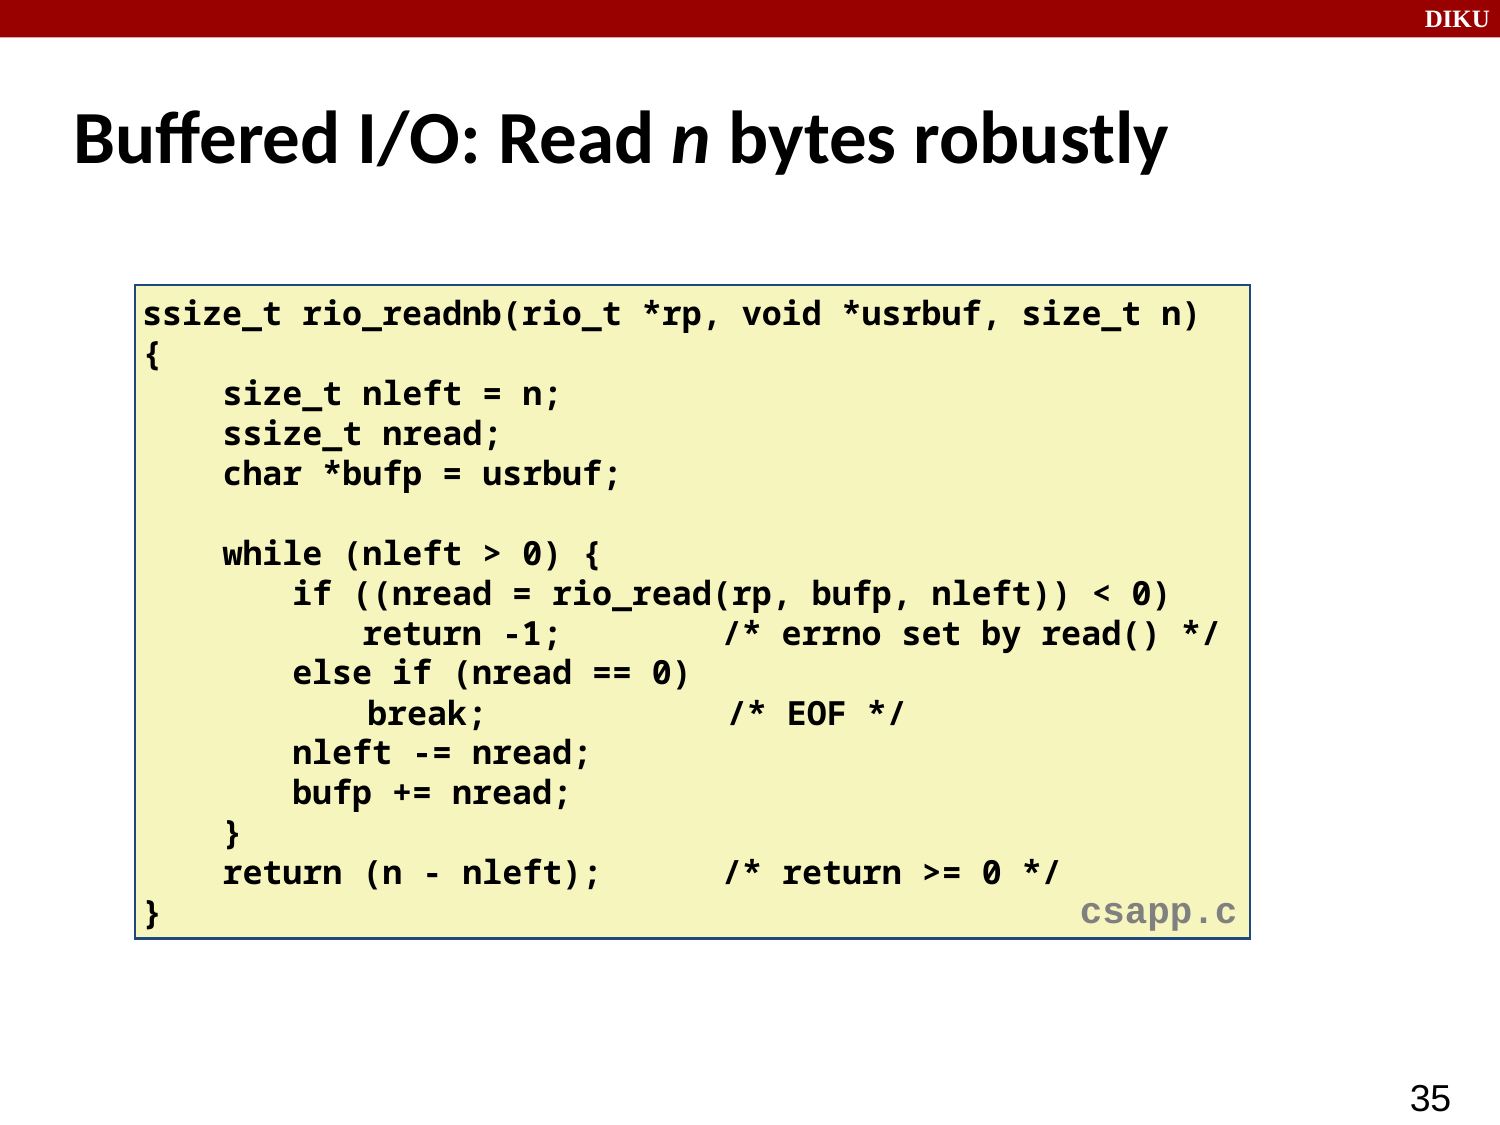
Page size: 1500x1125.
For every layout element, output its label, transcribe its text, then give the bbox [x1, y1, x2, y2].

text_box ssize_t rio_readnb(rio_t *rp, void *usrbuf, size_t n) { size_t nleft = n; ssize_t nread; char *bufp = usrbuf; while (nleft > 0) { if ((nread = rio_read(rp, bufp, nleft)) < 0) return -1; /* errno set by read() */ else if (nread == 0) break; /* EOF */ nleft -= nread; bufp += nread; } return (n - nleft); /* return >= 0 */ } [134, 285, 1250, 939]
text_box csapp.c [1064, 878, 1253, 939]
text_box Buffered I/O: Read n bytes robustly [58, 71, 1304, 197]
